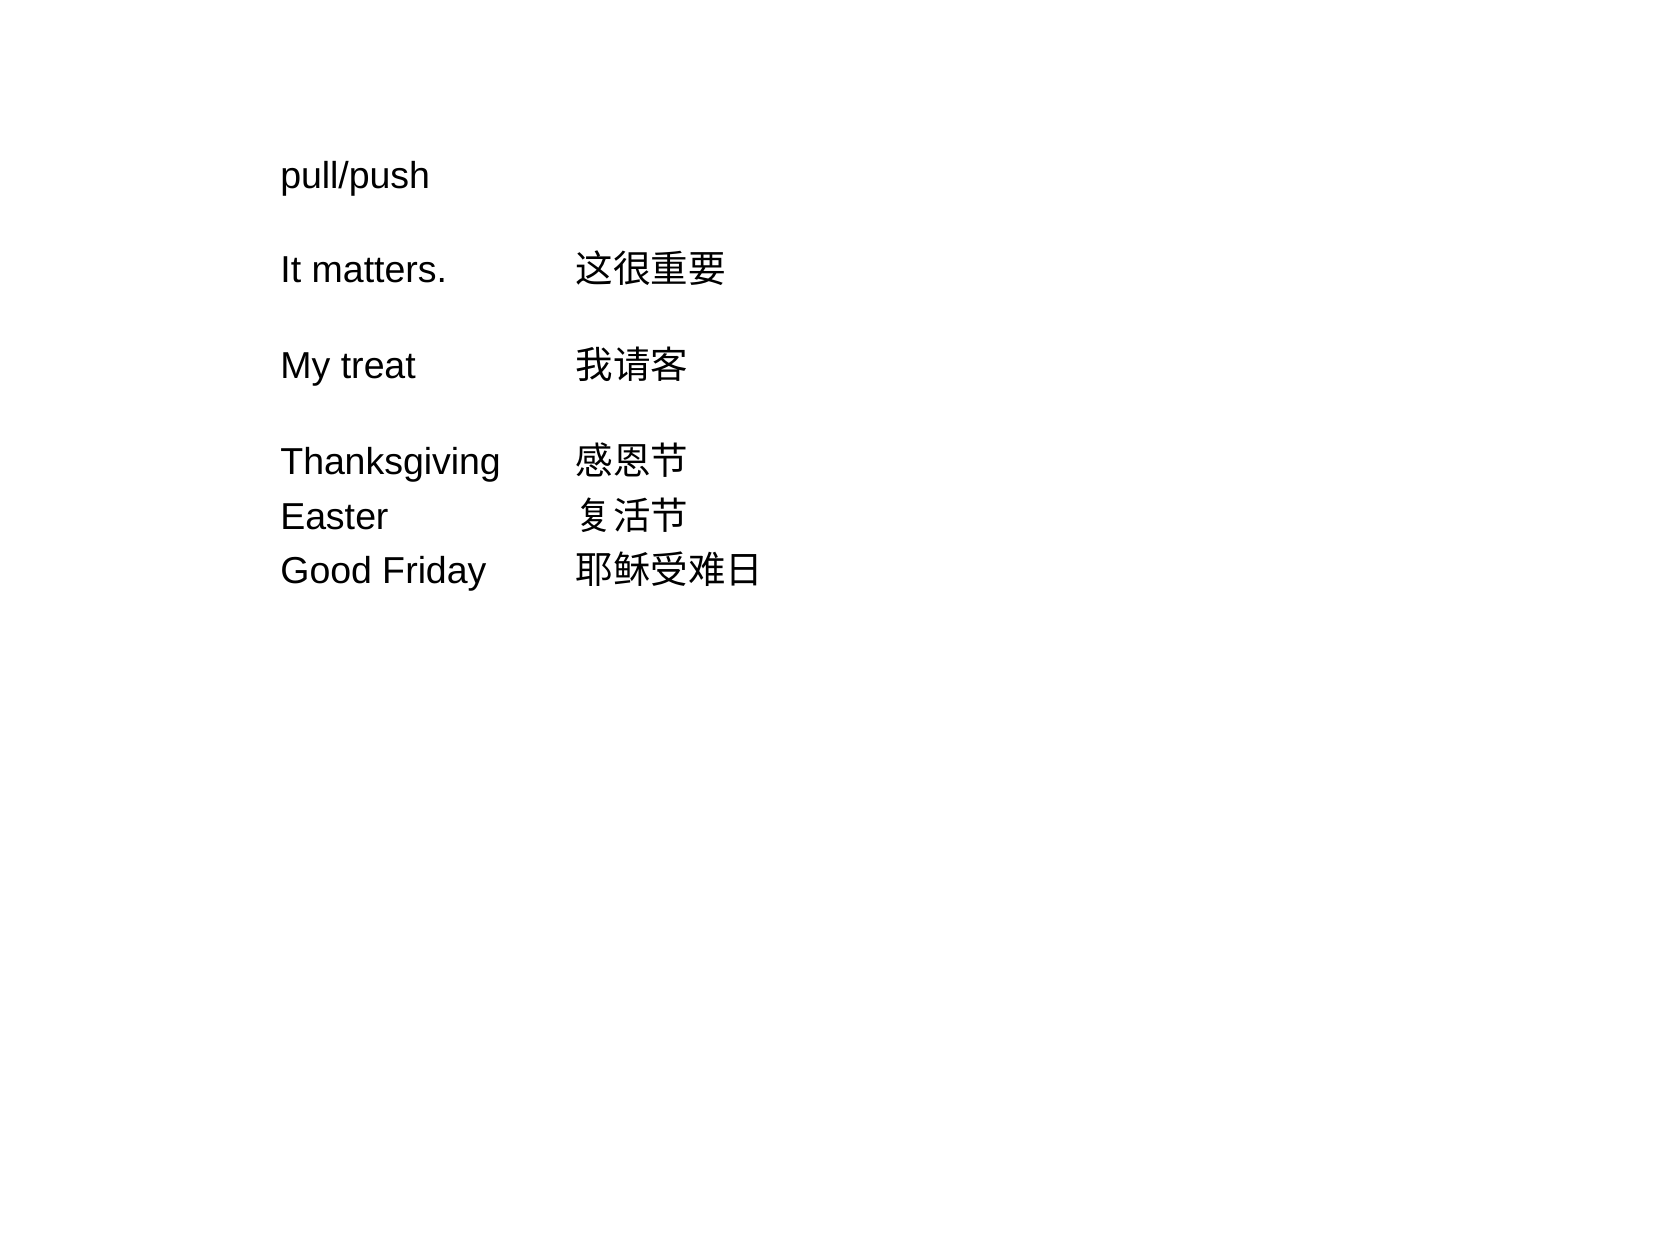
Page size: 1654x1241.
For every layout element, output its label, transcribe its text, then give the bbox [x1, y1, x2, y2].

text_box pull/push It matters. 这很重要 My treat 我请客 Thanksgiving 感恩节 Easter 复活节 Good Friday 耶稣受难日 [265, 147, 776, 668]
